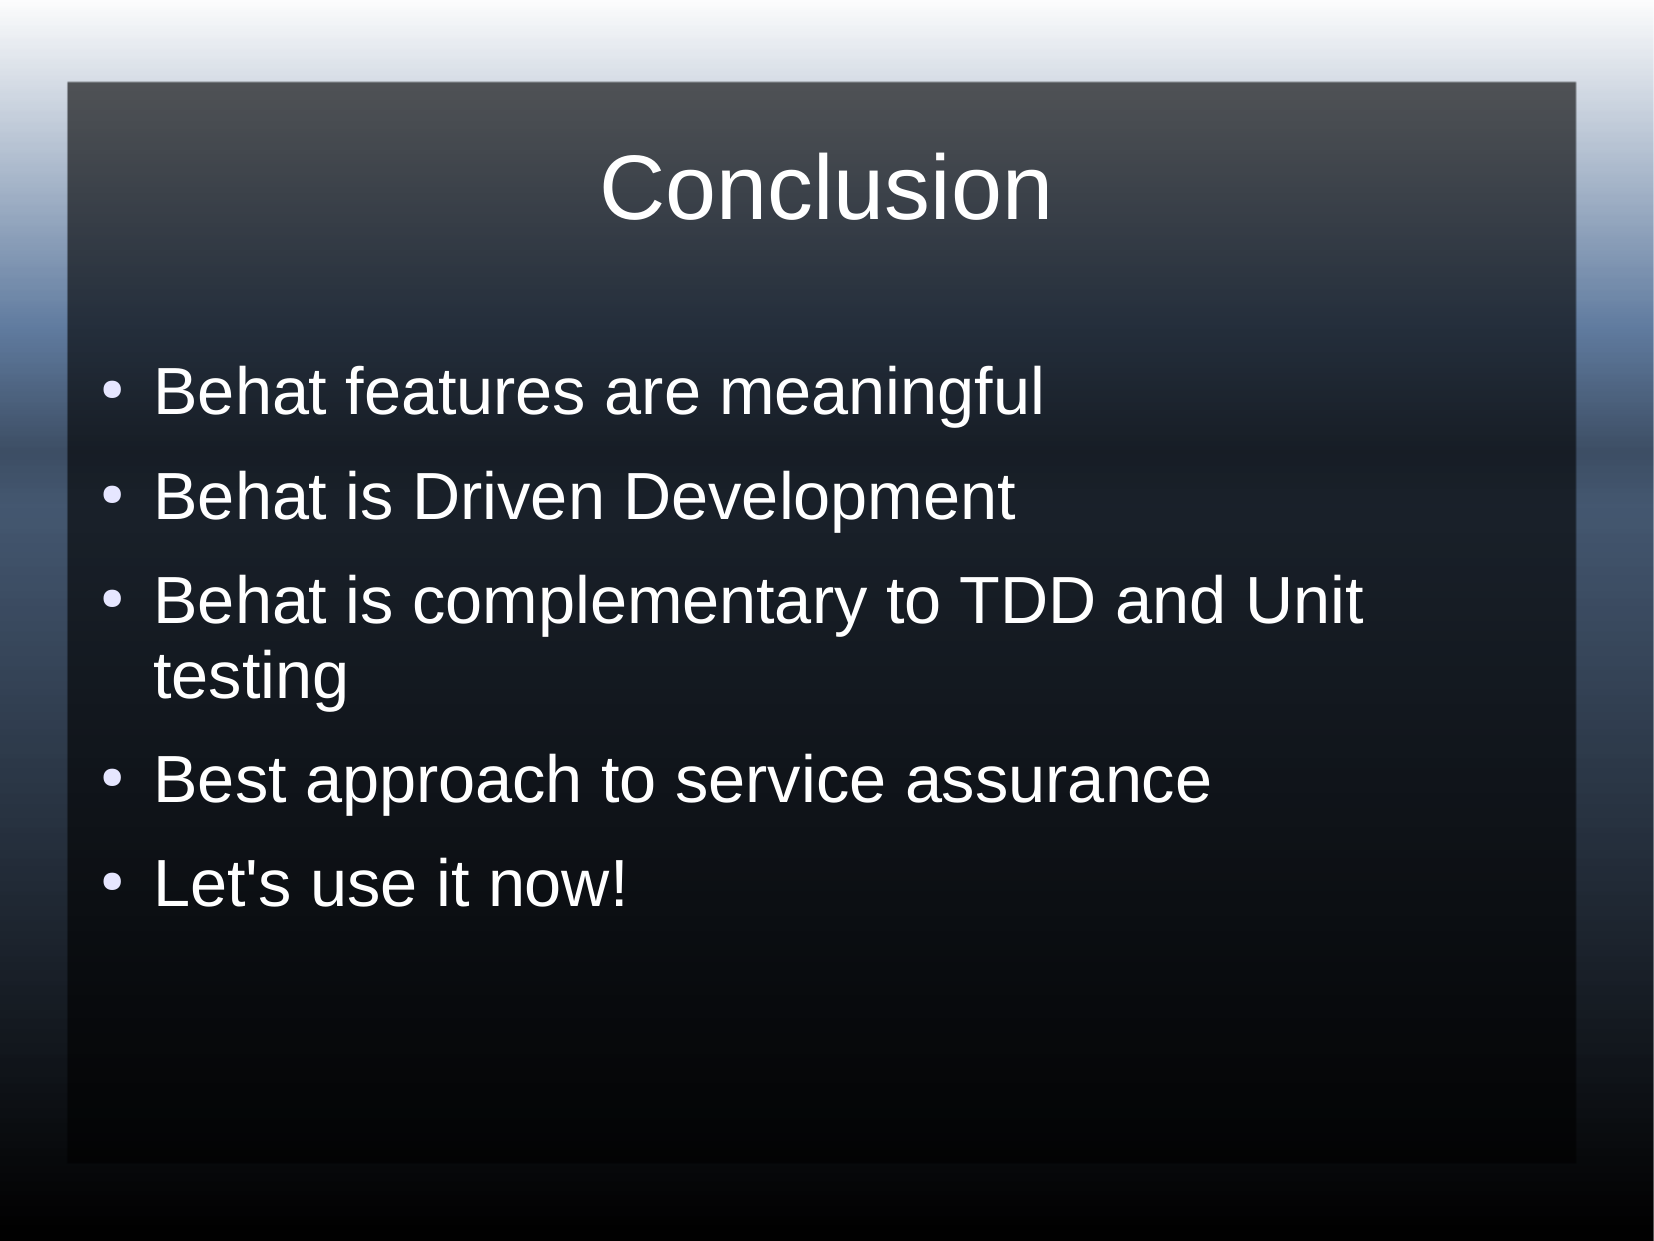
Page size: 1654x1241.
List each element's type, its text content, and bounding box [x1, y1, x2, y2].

title Conclusion [82, 84, 1571, 292]
picture [0, 0, 1654, 1241]
list Behat features are meaningful Behat is Driven Development Behat is complementary to TDD and Unit testing Best approach to service assurance Let's use it now! [82, 354, 1571, 1059]
